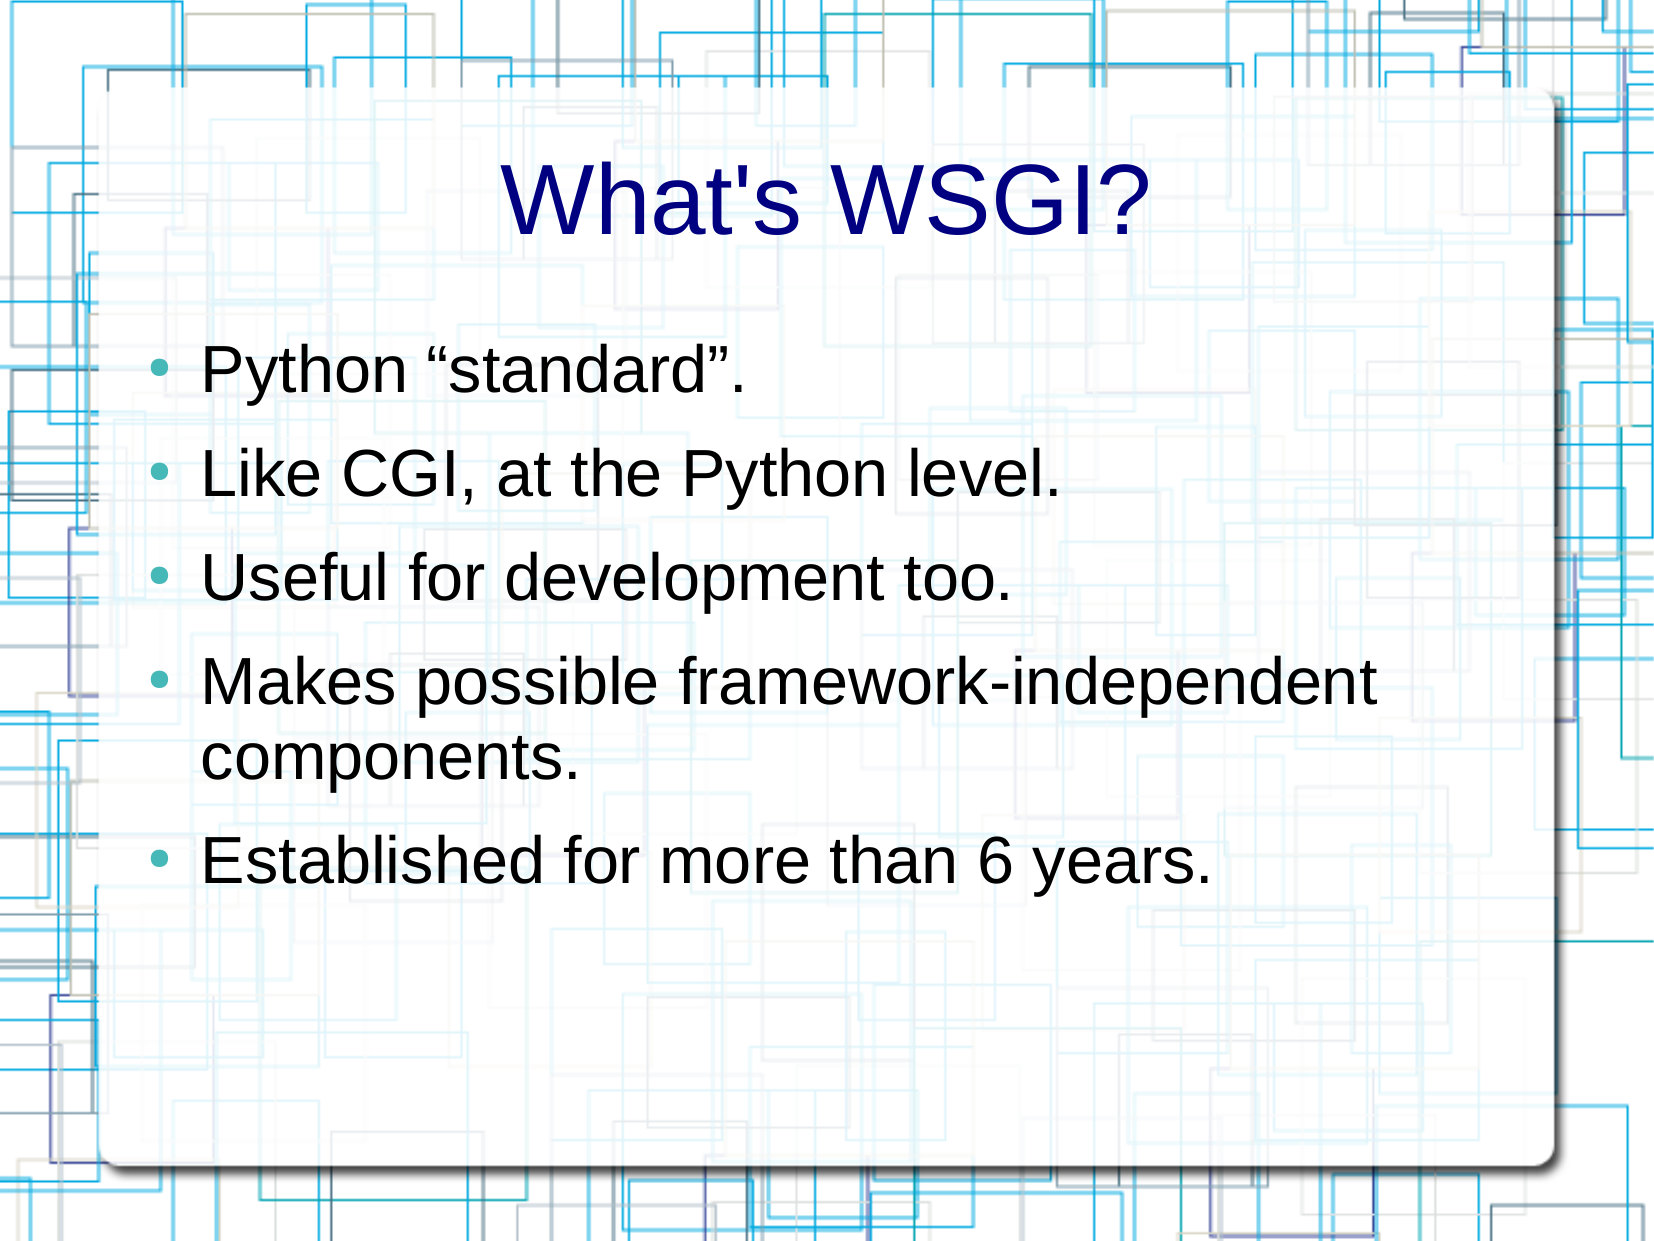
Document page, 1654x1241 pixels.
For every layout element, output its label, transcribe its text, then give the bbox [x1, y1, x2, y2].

picture [0, 0, 1654, 1241]
list Python “standard”. Like CGI, at the Python level. Useful for development too. Makes possible framework-independent components. Established for more than 6 years. [129, 331, 1524, 1136]
title What's WSGI? [118, 104, 1536, 297]
